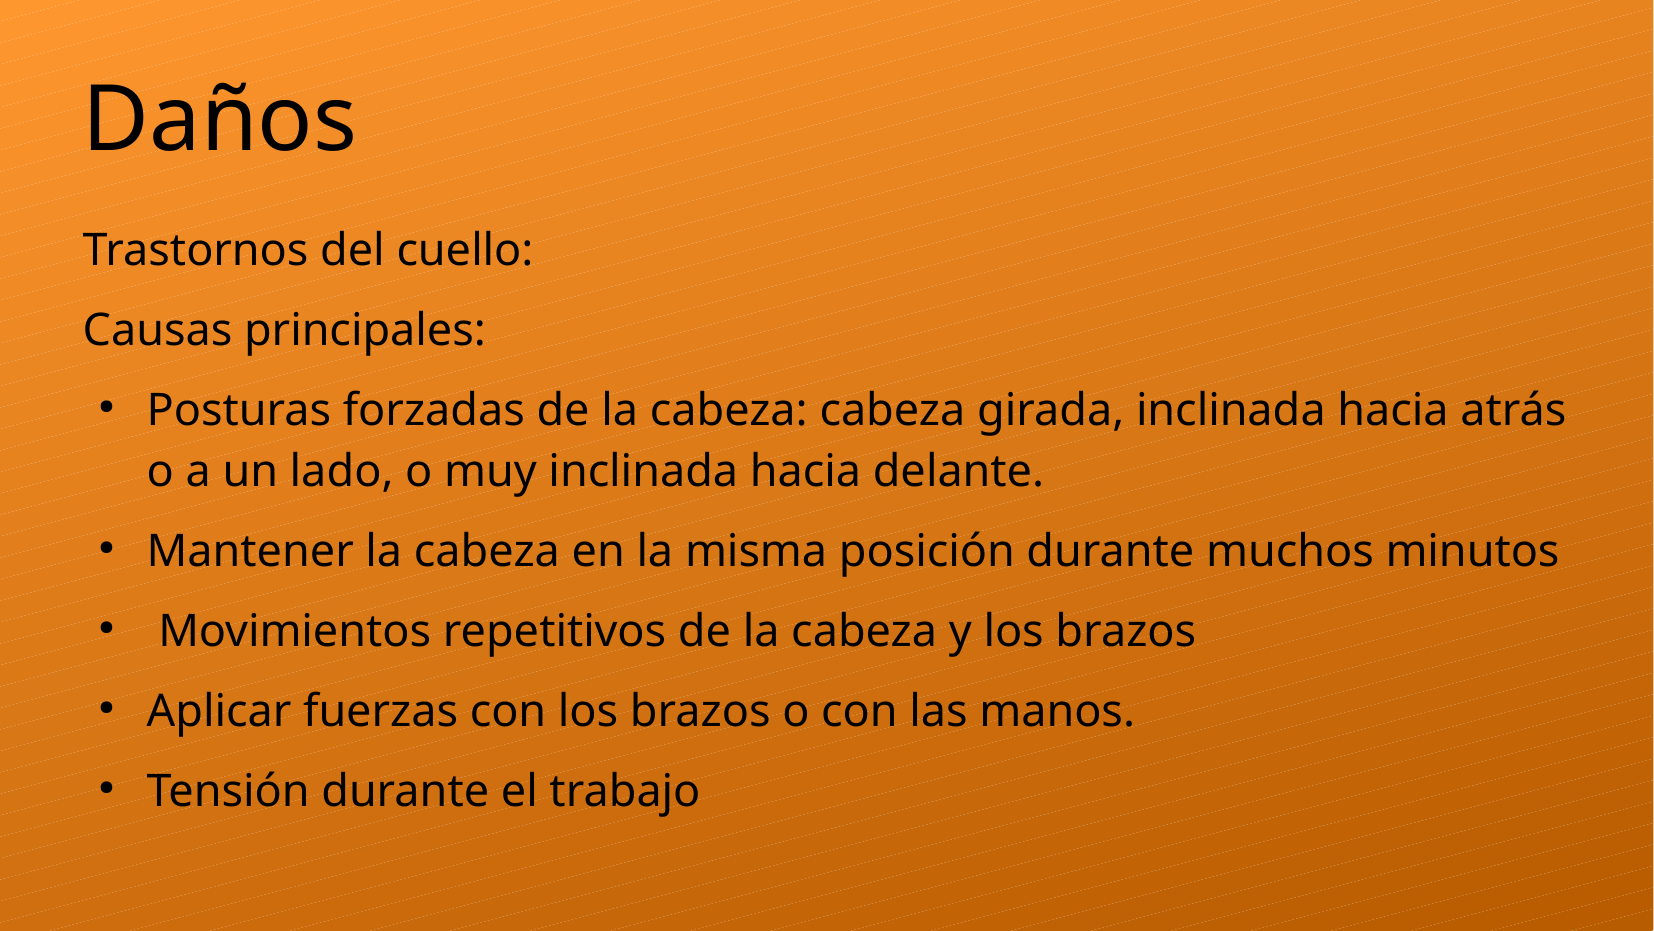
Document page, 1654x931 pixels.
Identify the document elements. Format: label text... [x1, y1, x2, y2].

list Trastornos del cuello: Causas principales: Posturas forzadas de la cabeza: cabeza girada, inclinada hacia atrás o a un lado, o muy inclinada hacia delante. Mantener la cabeza en la misma posición durante muchos minutos Movimientos repetitivos de la cabeza y los brazos Aplicar fuerzas con los brazos o con las manos. Tensión durante el trabajo [82, 217, 1571, 827]
title Daños [82, 37, 1571, 193]
